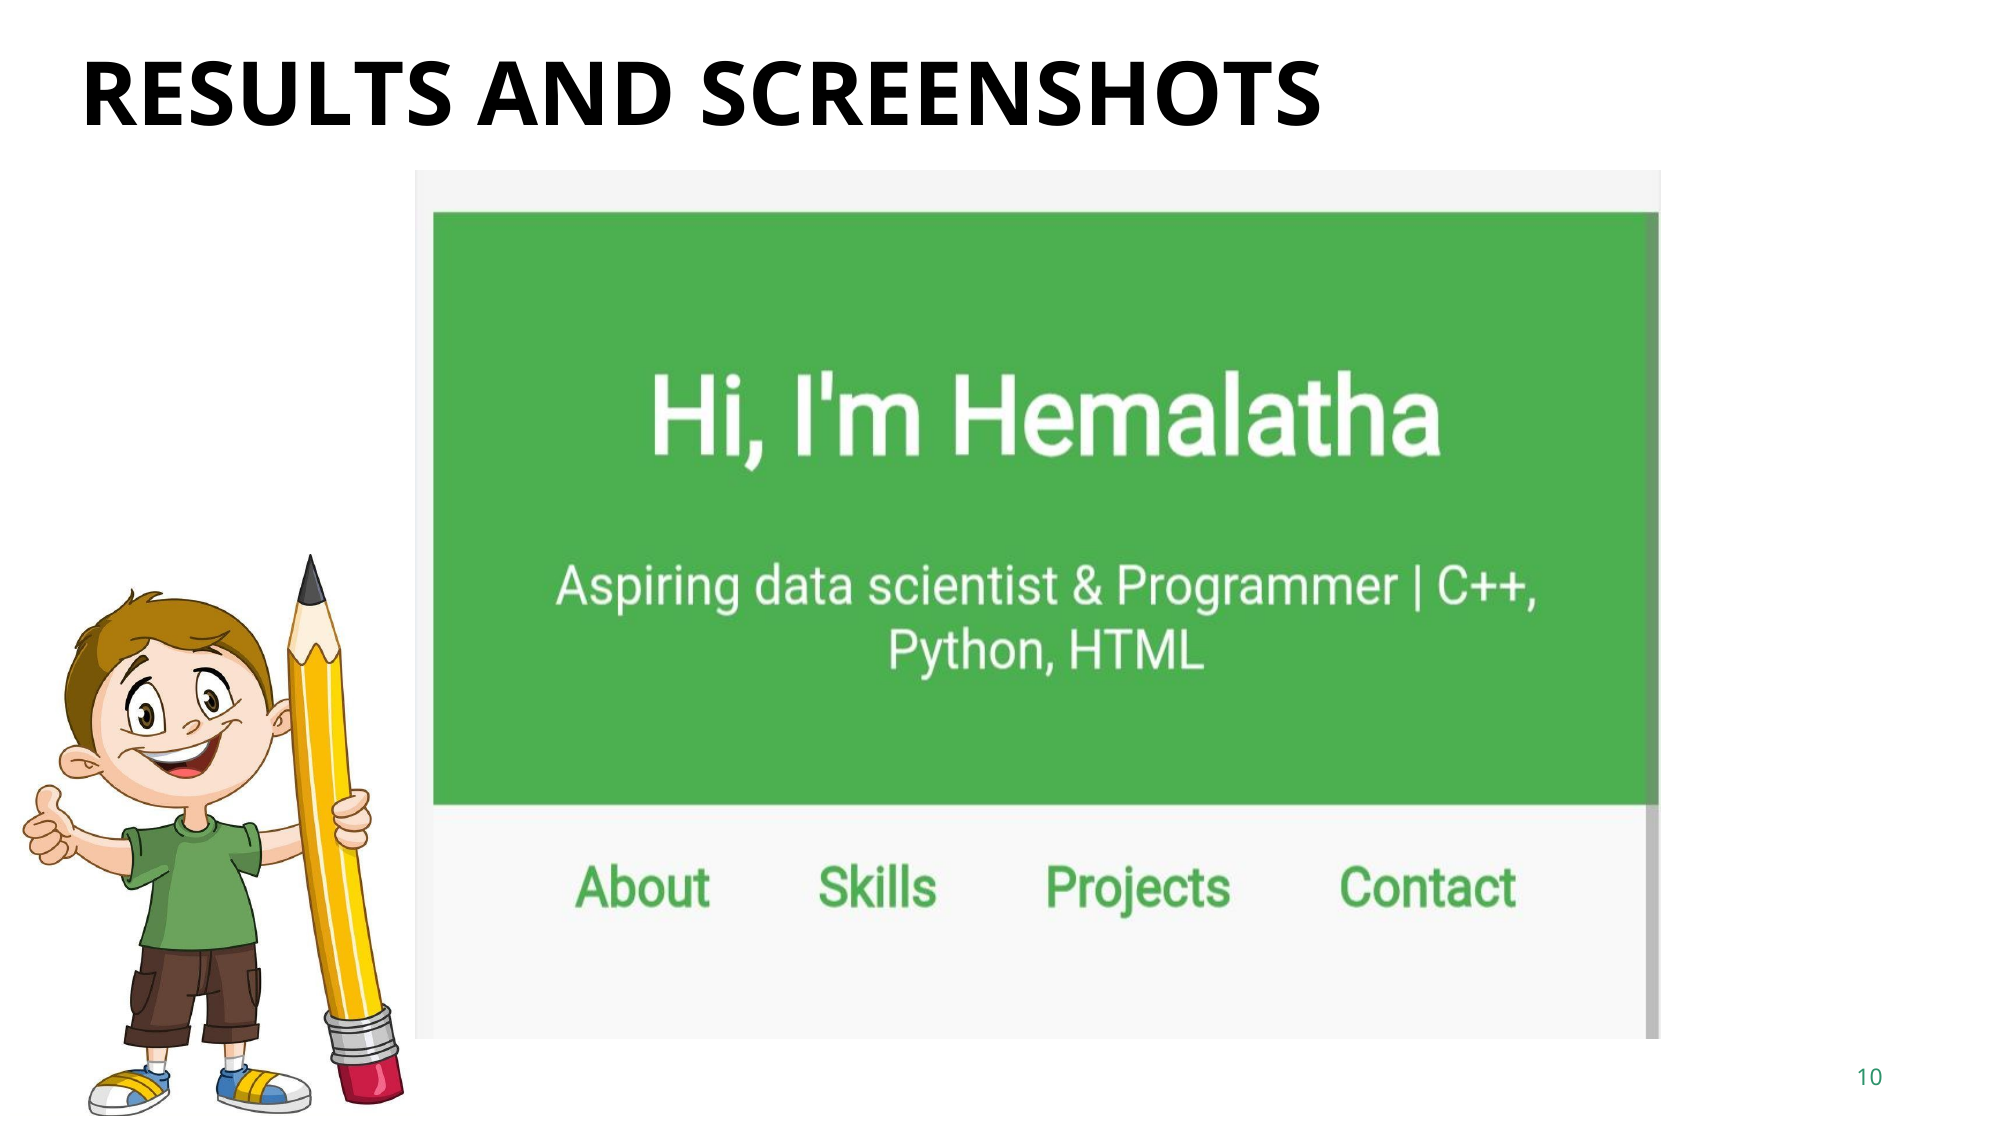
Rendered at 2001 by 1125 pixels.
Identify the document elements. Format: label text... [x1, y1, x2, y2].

text_box 10 [1849, 1061, 1888, 1094]
title RESULTS AND SCREENSHOTS [77, 33, 1469, 144]
picture [10, 170, 1661, 1116]
